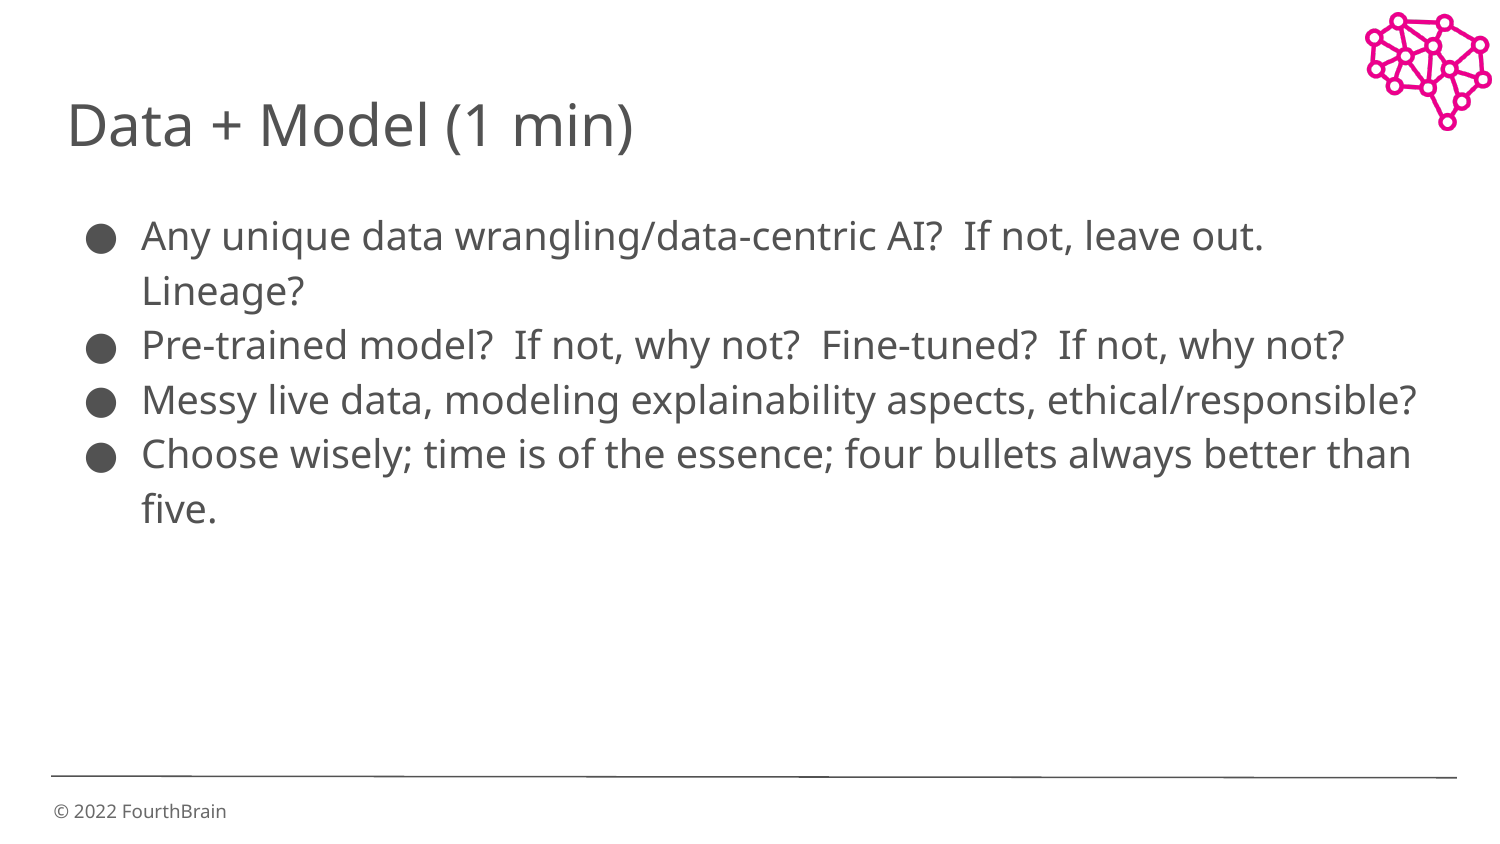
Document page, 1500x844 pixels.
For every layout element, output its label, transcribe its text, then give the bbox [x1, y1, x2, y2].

picture [1365, 12, 1492, 131]
list Any unique data wrangling/data-centric AI? If not, leave out. Lineage? Pre-trained model? If not, why not? Fine-tuned? If not, why not? Messy live data, modeling explainability aspects, ethical/responsible? Choose wisely; time is of the essence; four bullets always better than five. [51, 189, 1449, 750]
title Data + Model (1 min) [51, 72, 1449, 167]
